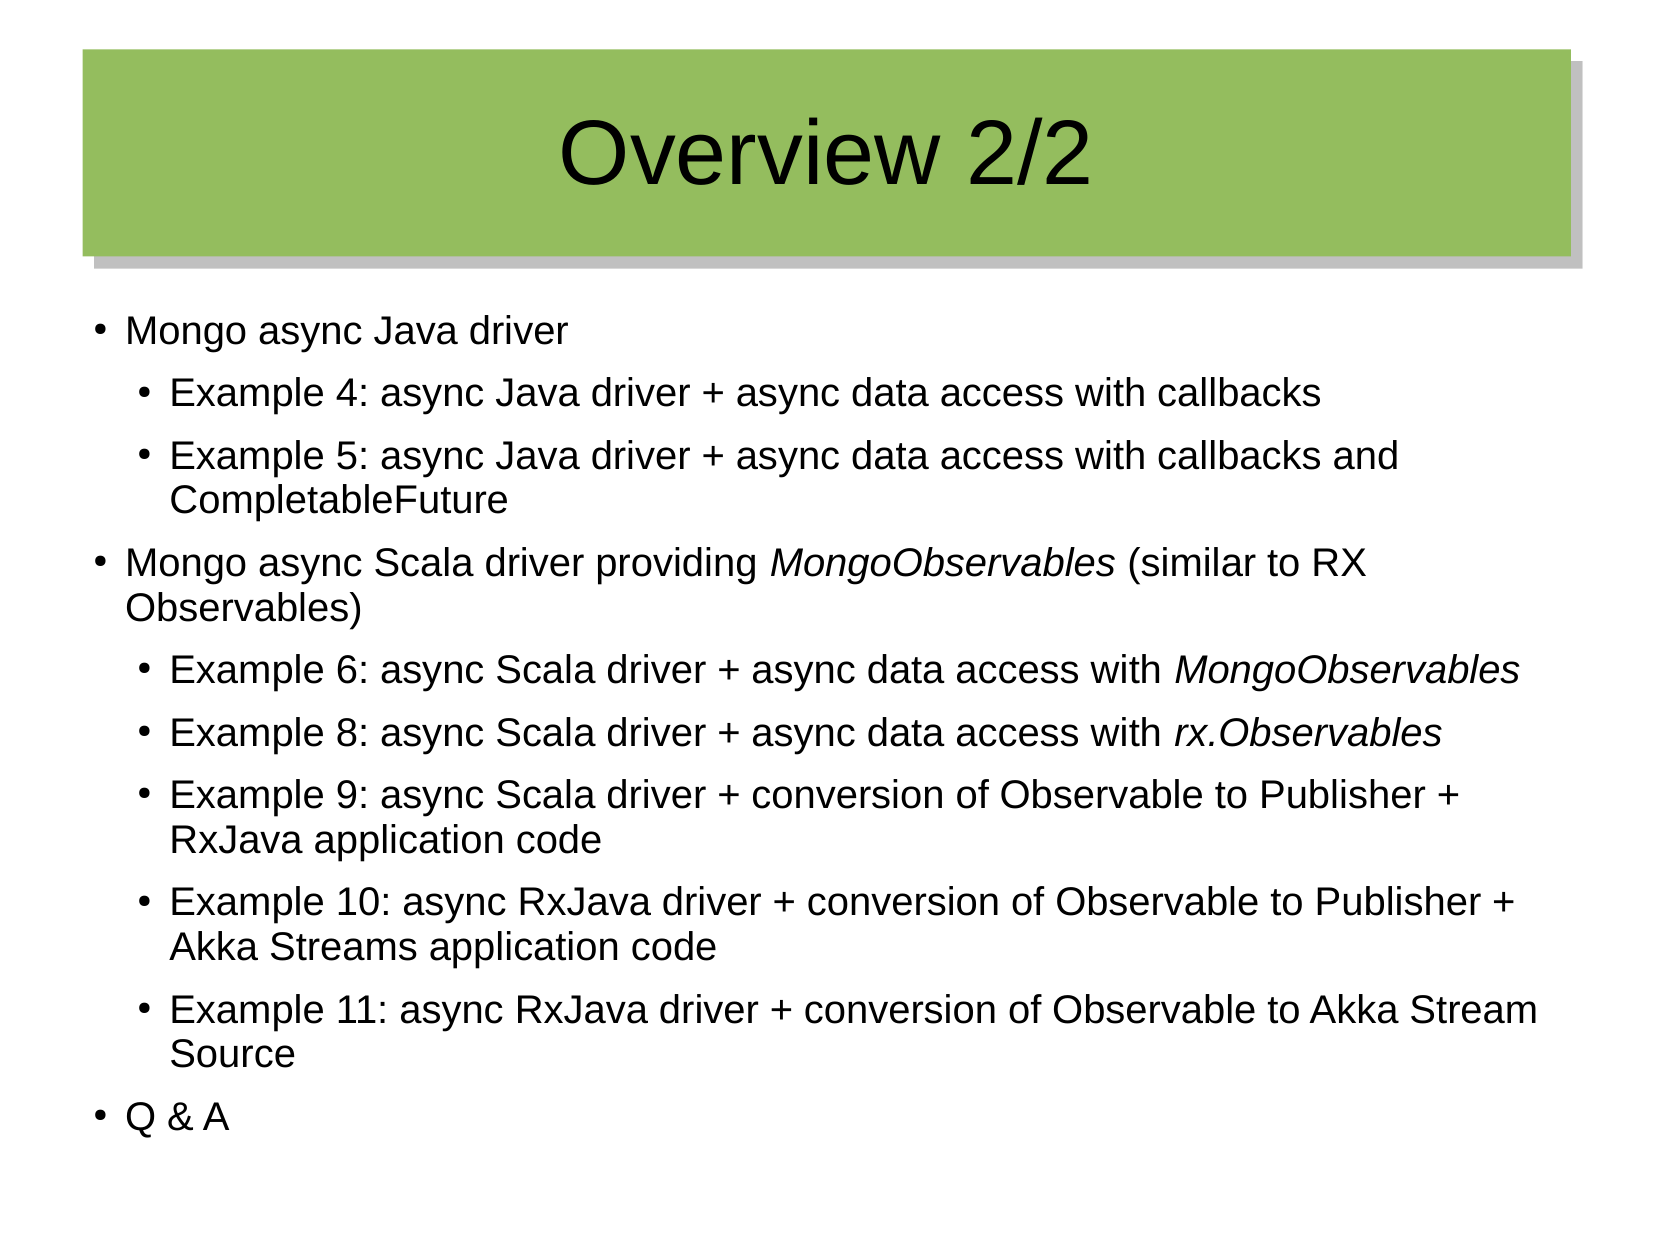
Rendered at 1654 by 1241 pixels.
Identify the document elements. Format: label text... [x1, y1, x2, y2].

title Overview 2/2 [82, 49, 1571, 257]
list Mongo async Java driver Example 4: async Java driver + async data access with callbacks Example 5: async Java driver + async data access with callbacks and CompletableFuture Mongo async Scala driver providing MongoObservables (similar to RX Observables) Example 6: async Scala driver + async data access with MongoObservables Example 8: async Scala driver + async data access with rx.Observables Example 9: async Scala driver + conversion of Observable to Publisher + RxJava application code Example 10: async RxJava driver + conversion of Observable to Publisher + Akka Streams application code Example 11: async RxJava driver + conversion of Observable to Akka Stream Source Q & A [82, 307, 1571, 1146]
